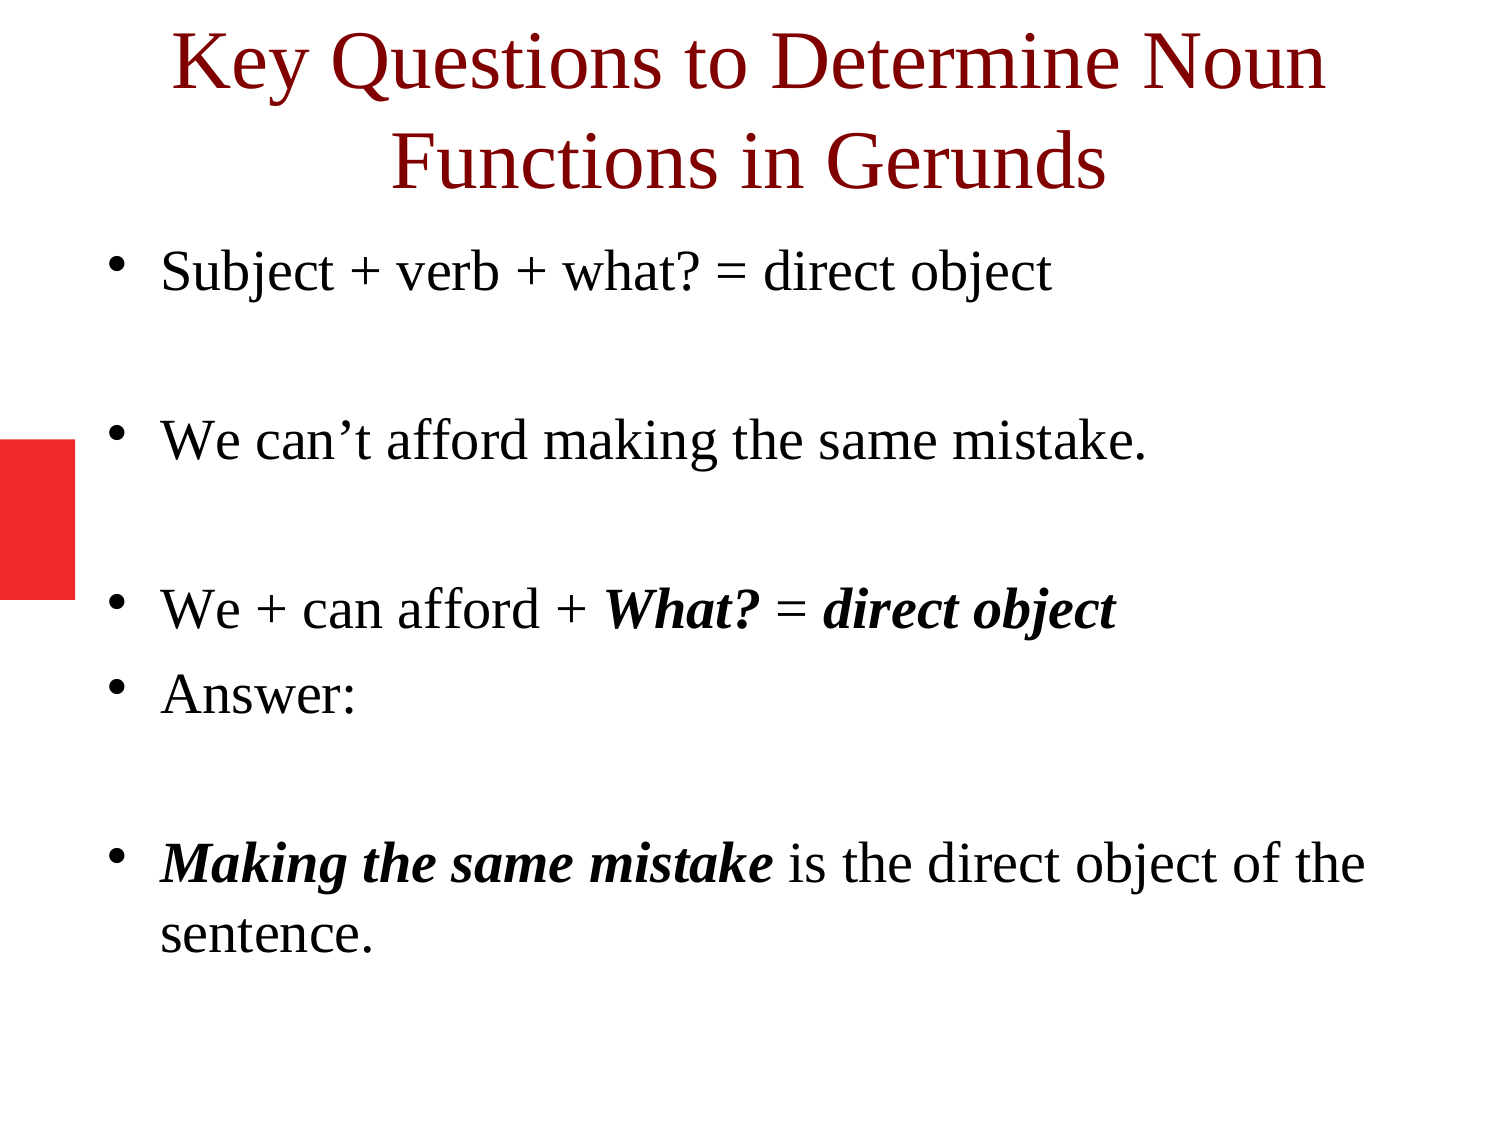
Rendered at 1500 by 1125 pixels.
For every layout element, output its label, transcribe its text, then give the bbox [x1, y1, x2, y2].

text_box Subject + verb + what? = direct object We can’t afford making the same mistake. We + can afford + What? = direct object Answer: Making the same mistake is the direct object of the sentence. [75, 224, 1426, 1088]
text_box Key Questions to Determine Noun Functions in Gerunds [75, 25, 1426, 213]
